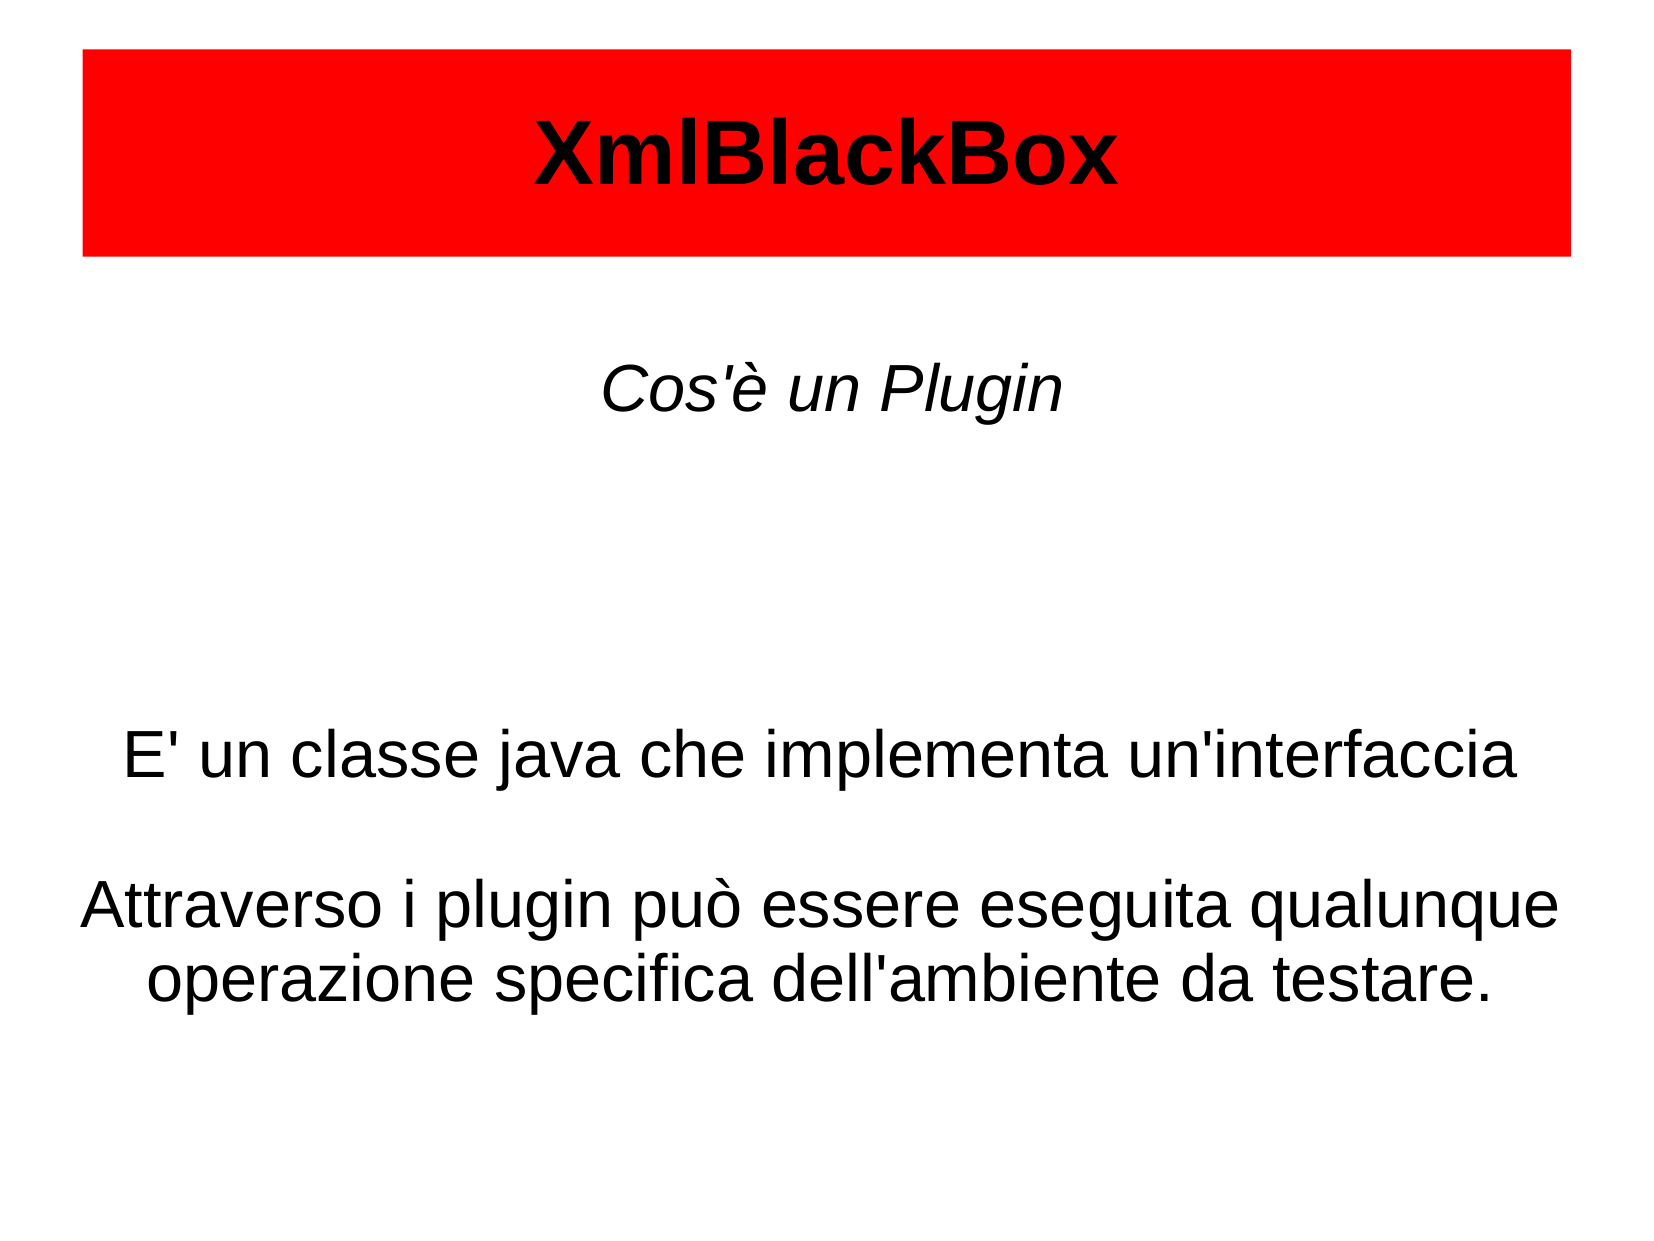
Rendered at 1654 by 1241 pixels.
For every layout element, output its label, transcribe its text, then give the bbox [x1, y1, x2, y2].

subtitle E' un classe java che implementa un'interfaccia Attraverso i plugin può essere eseguita qualunque operazione specifica dell'ambiente da testare. [76, 581, 1565, 1152]
text_box Cos'è un Plugin [88, 295, 1577, 482]
title XmlBlackBox [82, 49, 1571, 257]
